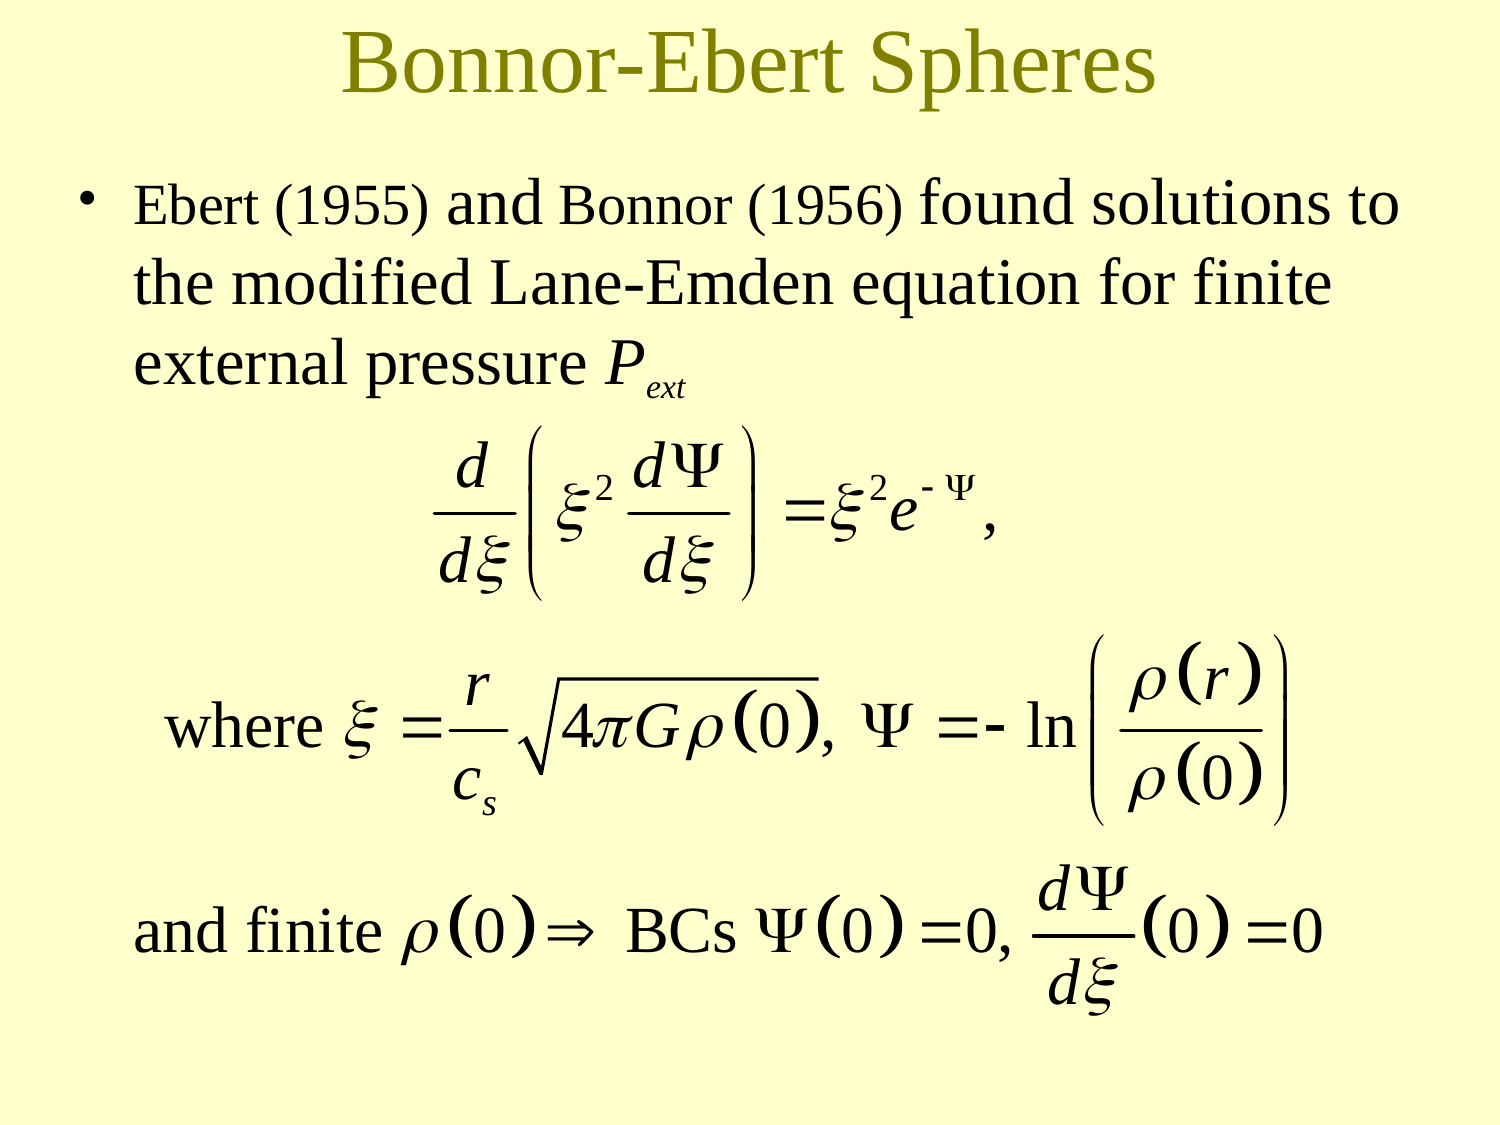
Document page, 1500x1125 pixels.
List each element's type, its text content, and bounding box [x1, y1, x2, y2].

chart [125, 412, 1338, 1033]
title Bonnor-Ebert Spheres [112, 0, 1388, 113]
list Ebert (1955) and Bonnor (1956) found solutions to the modified Lane-Emden equation for finite external pressure Pext [62, 149, 1438, 1075]
